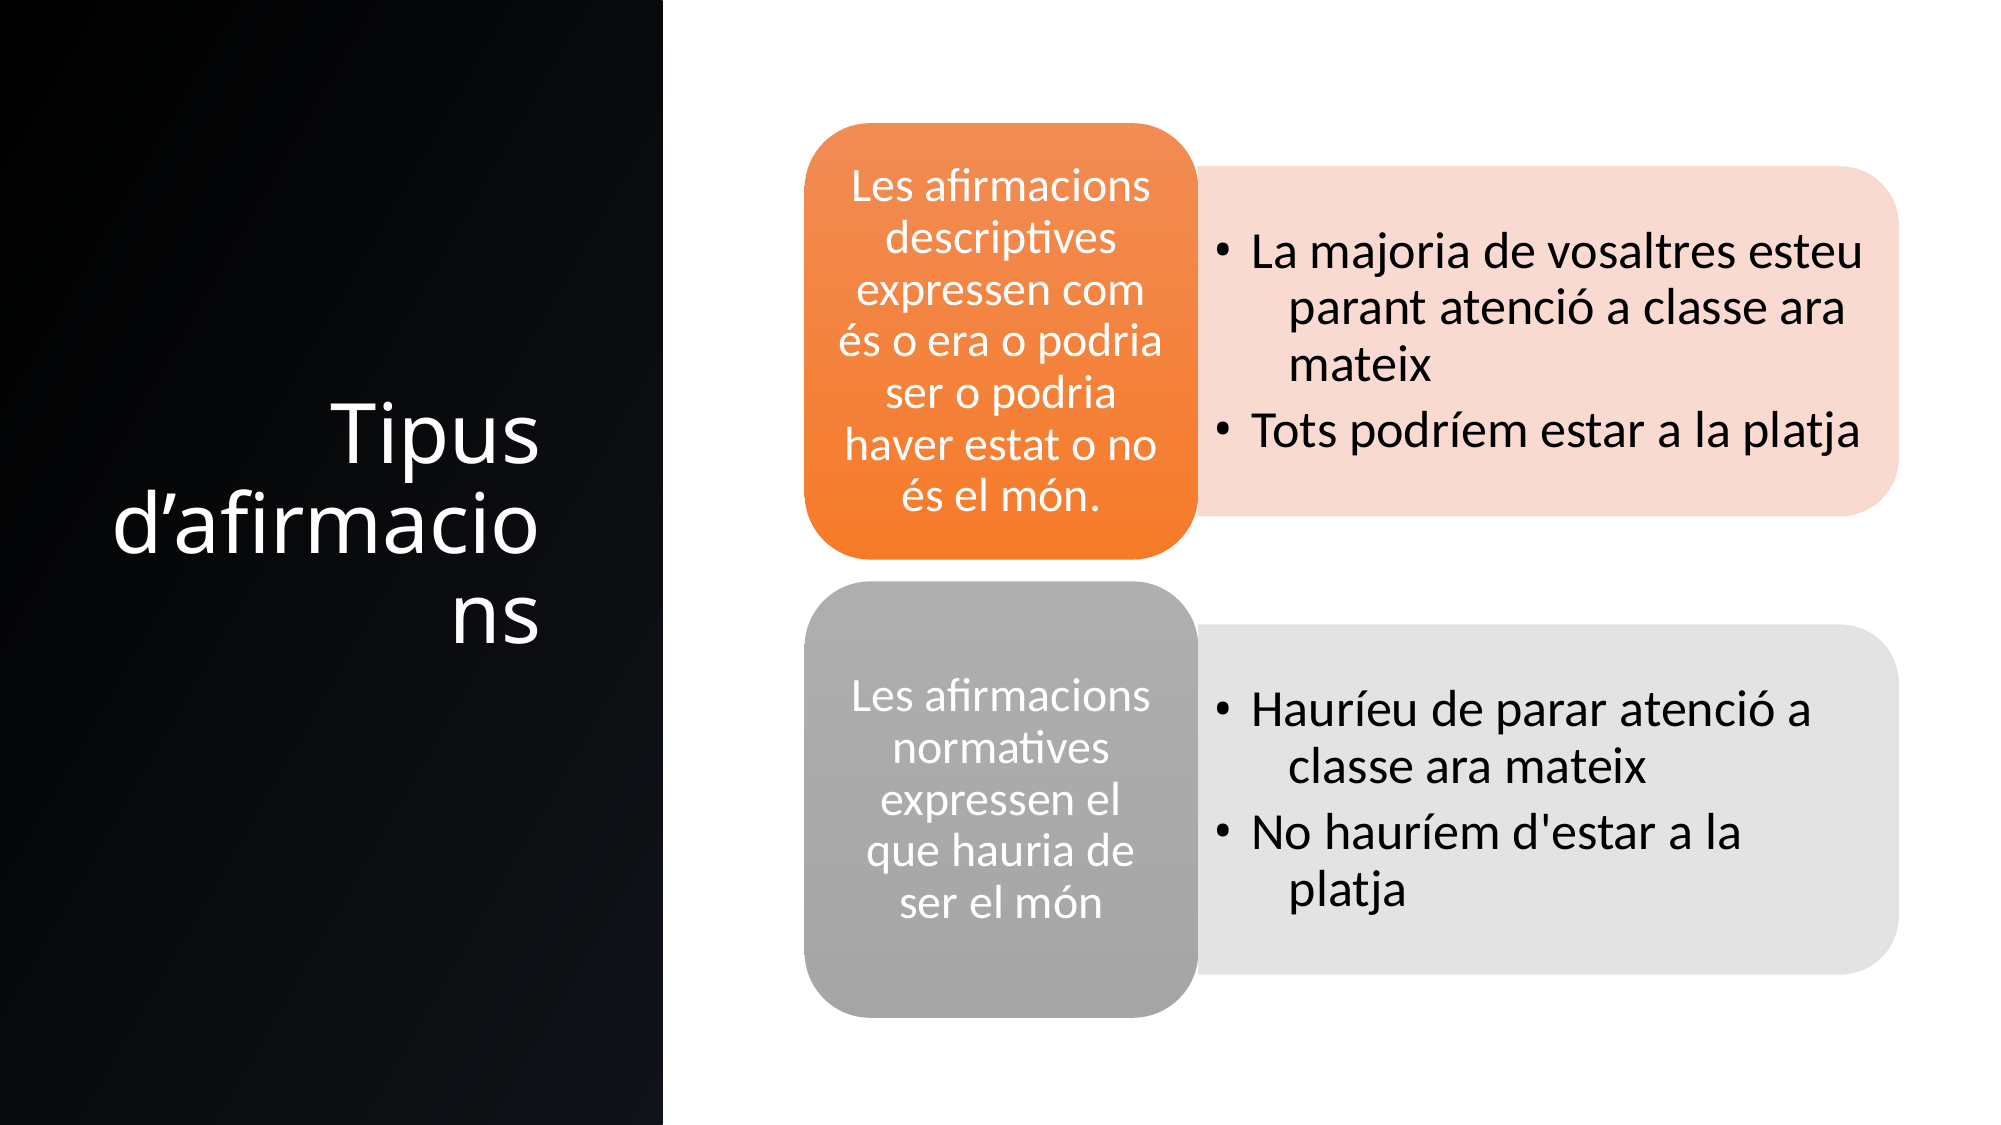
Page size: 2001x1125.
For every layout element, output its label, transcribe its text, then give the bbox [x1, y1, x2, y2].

text_box Hauríeu de parar atenció a classe ara mateix No hauríem d'estar a la platja [1198, 624, 1899, 975]
text_box Les afirmacions descriptives expressen com és o era o podria ser o podria haver estat o no és el món. [804, 123, 1199, 560]
title Tipus d’afirmacions [96, 276, 608, 670]
text_box La majoria de vosaltres esteu parant atenció a classe ara mateix Tots podríem estar a la platja [1198, 166, 1899, 516]
text_box [0, 0, 2000, 1125]
text_box Les afirmacions normatives expressen el que hauria de ser el món [804, 581, 1199, 1018]
